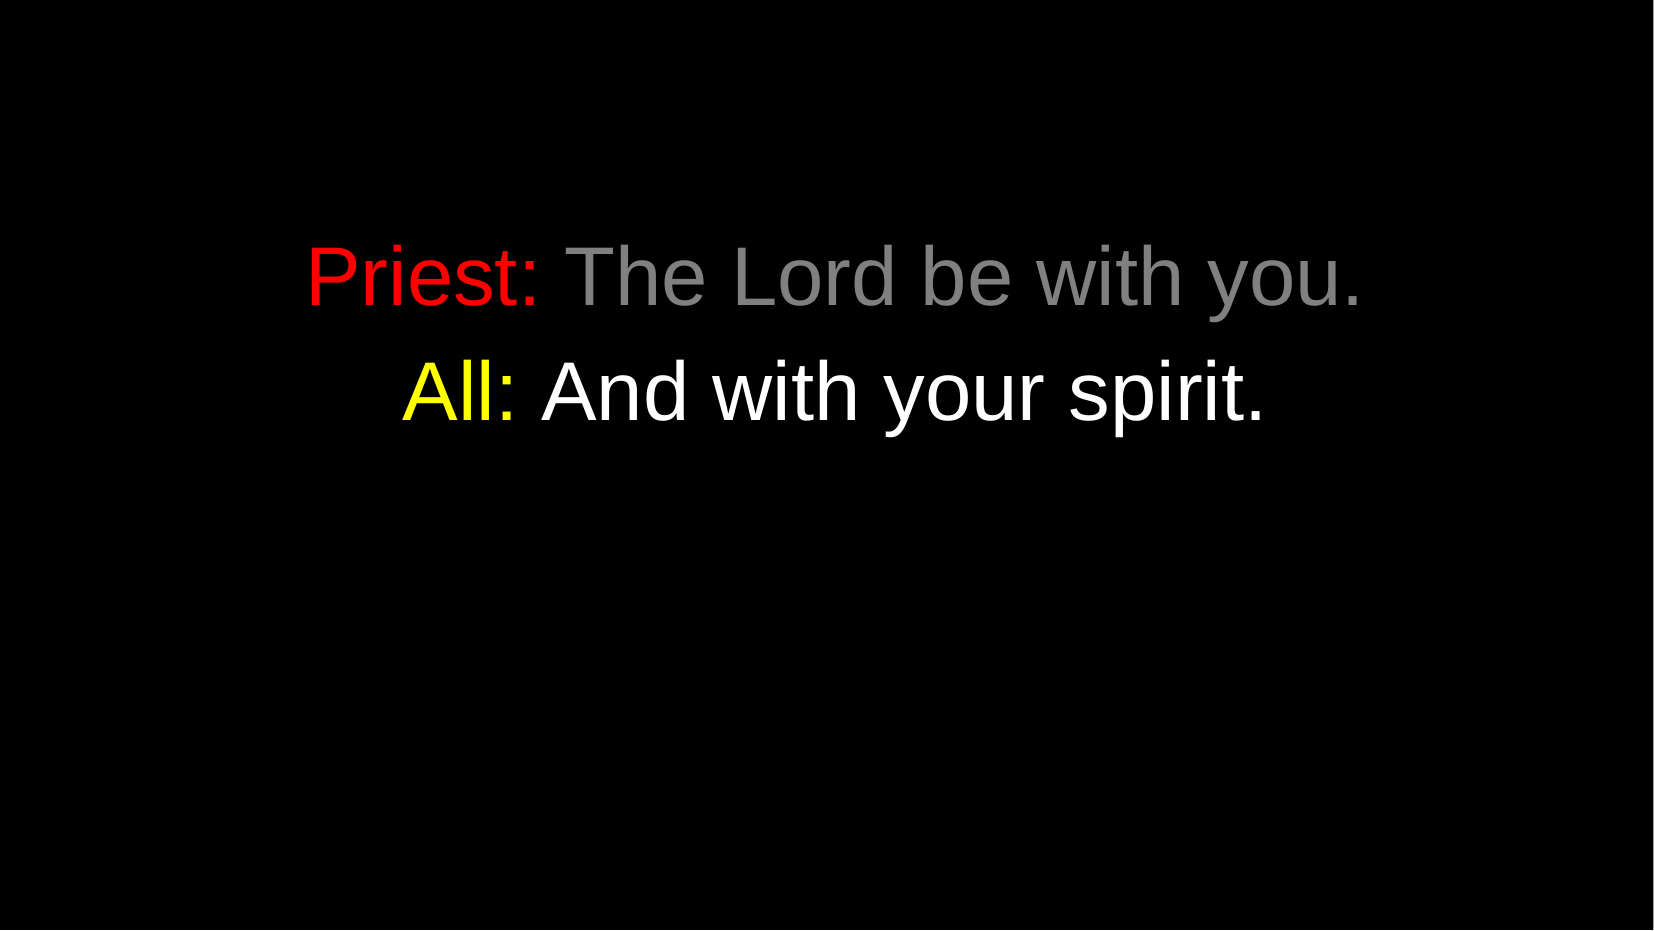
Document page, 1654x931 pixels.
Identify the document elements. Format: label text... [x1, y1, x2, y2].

list Priest: The Lord be with you. All: And with your spirit. [0, 230, 1654, 931]
